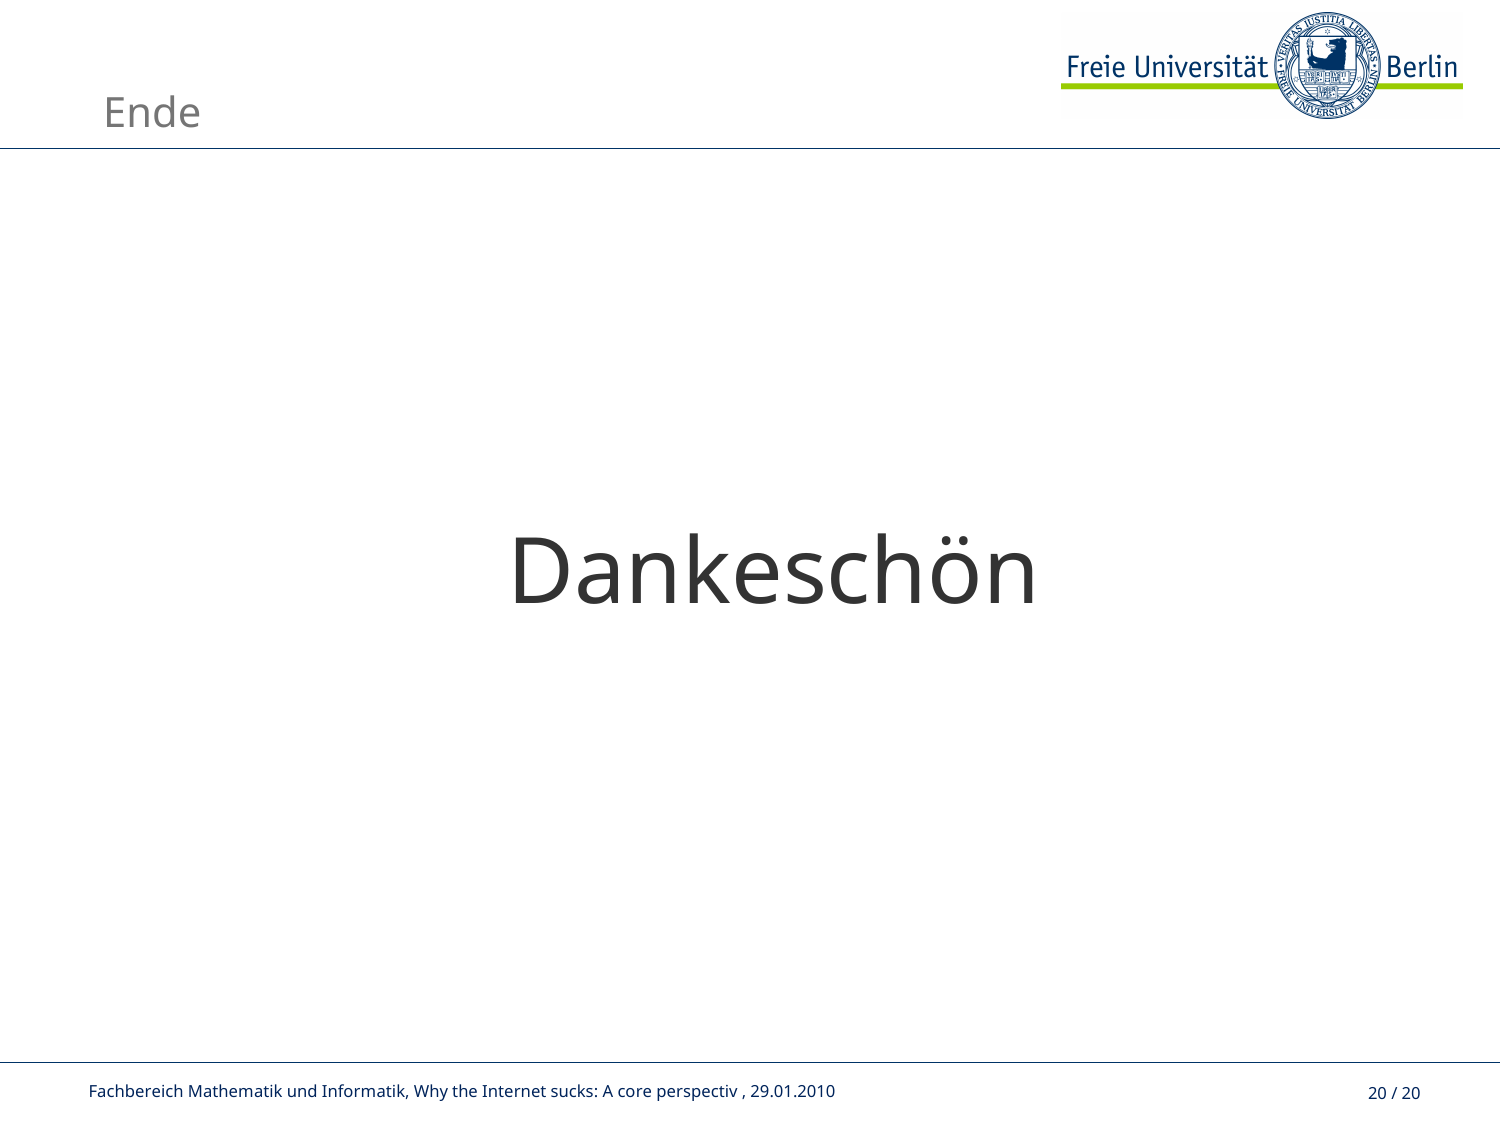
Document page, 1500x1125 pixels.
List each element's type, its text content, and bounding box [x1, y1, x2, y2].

title Ende [88, 79, 1275, 150]
picture [1061, 12, 1463, 119]
subtitle Dankeschön [88, 196, 1459, 924]
